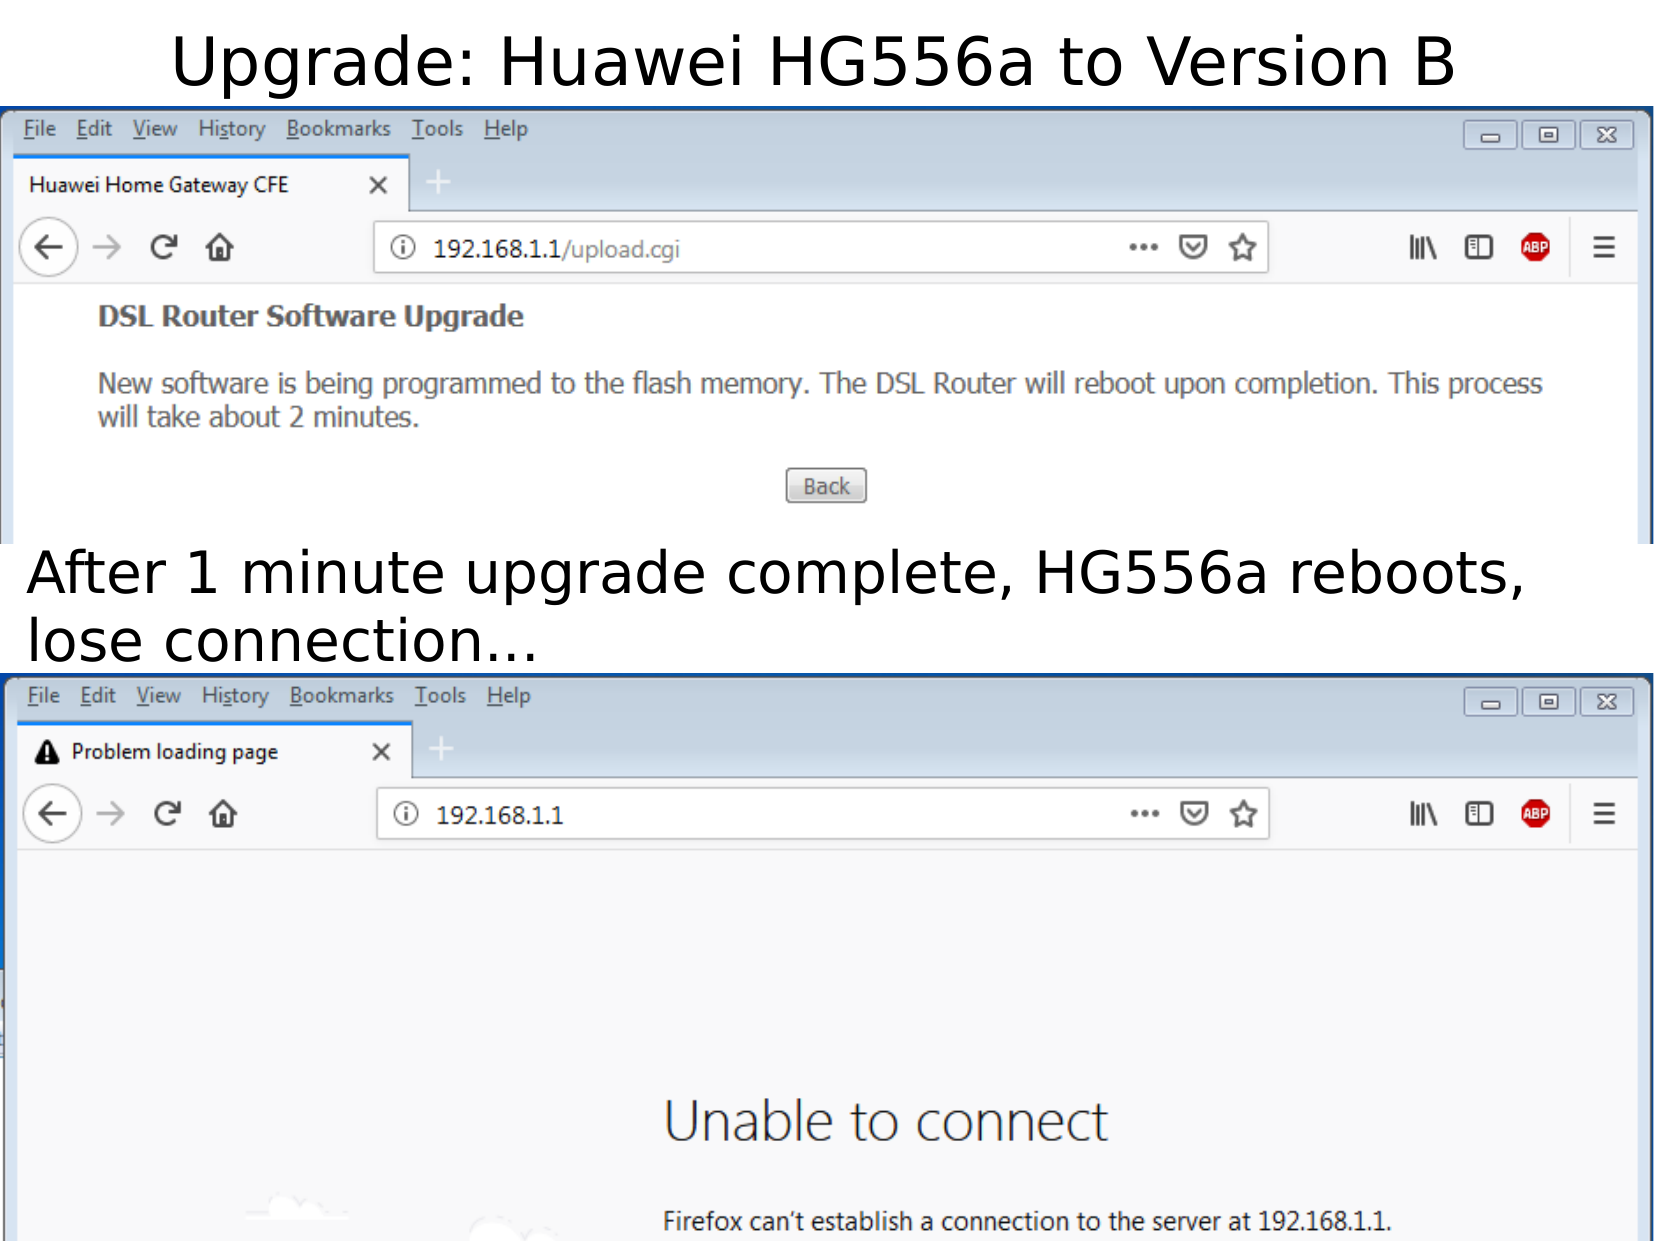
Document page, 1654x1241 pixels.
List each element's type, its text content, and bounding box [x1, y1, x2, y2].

picture [0, 673, 1654, 1241]
picture [0, 106, 1654, 544]
text_box After 1 minute upgrade complete, HG556a reboots, lose connection... [11, 544, 1642, 673]
title Upgrade: Huawei HG556a to Version B [70, 23, 1560, 102]
